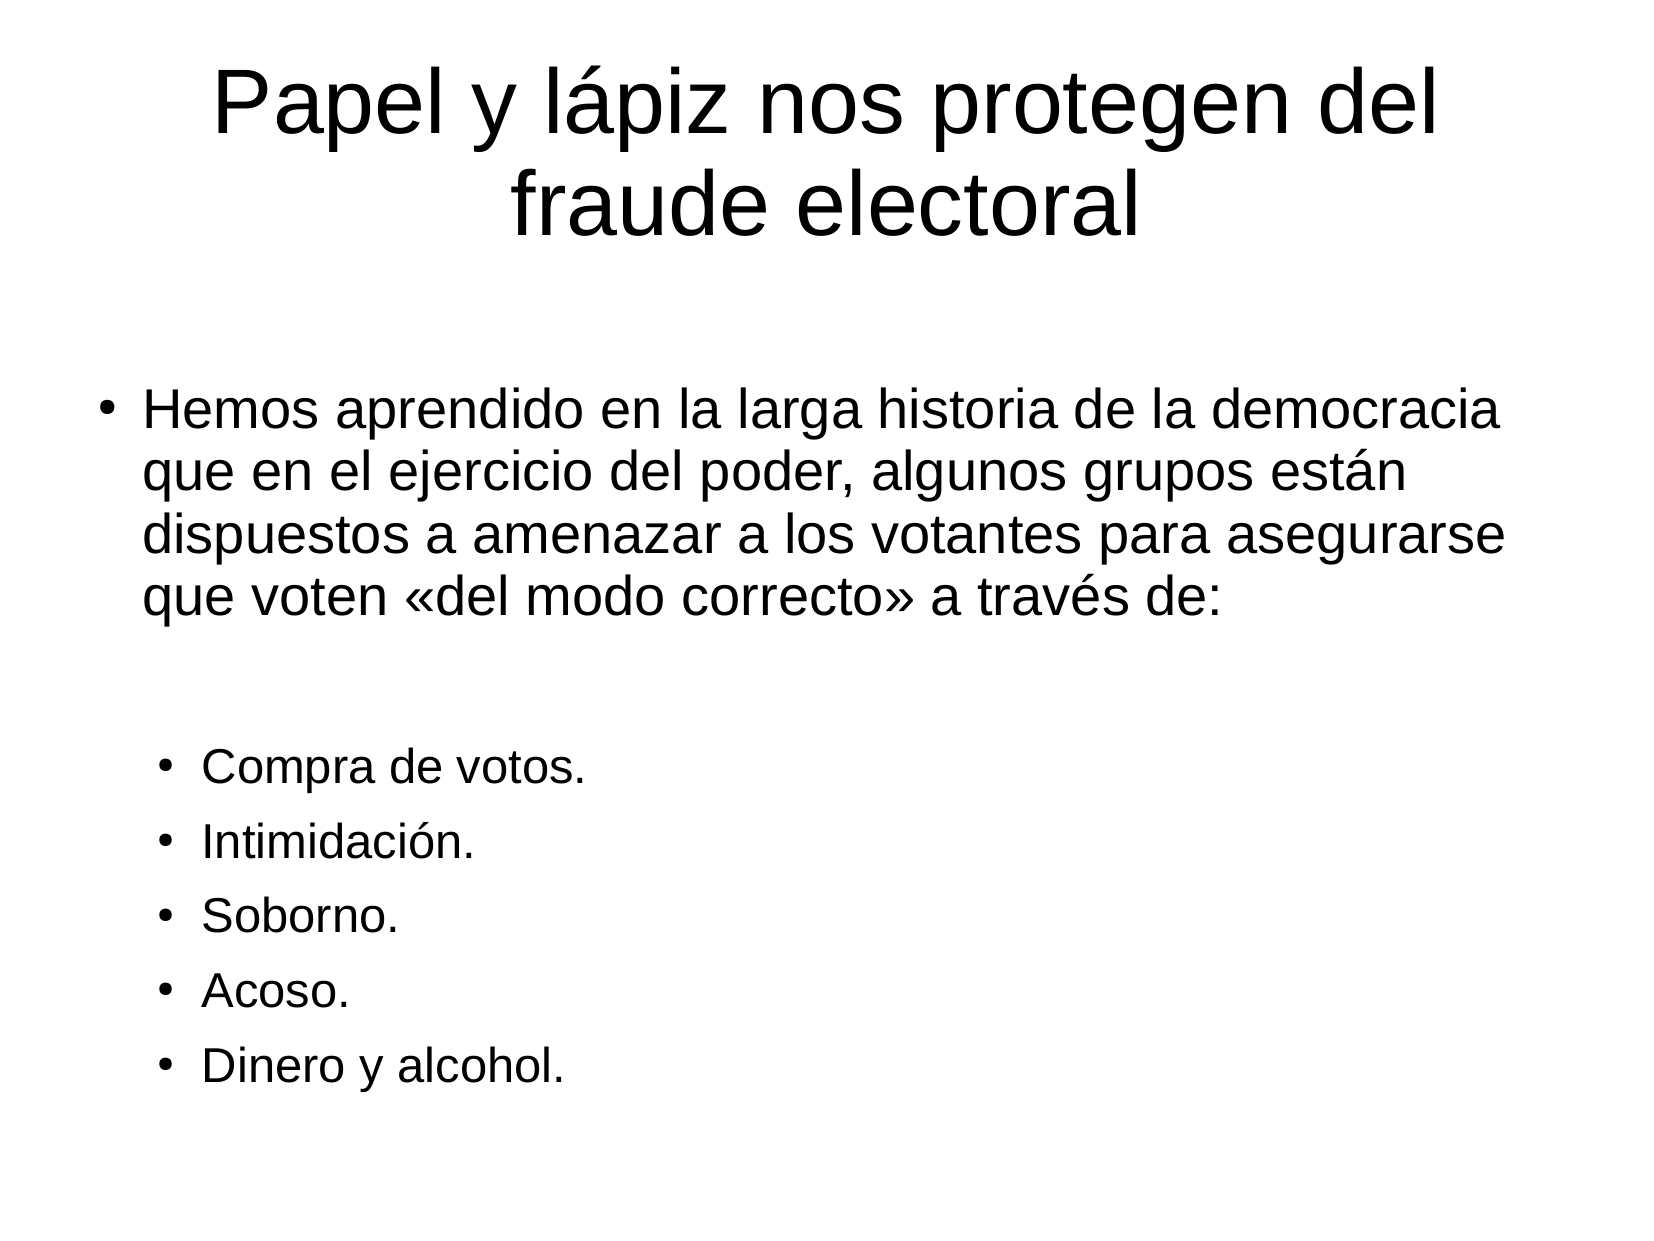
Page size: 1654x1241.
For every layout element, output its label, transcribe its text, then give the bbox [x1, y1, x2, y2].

title Papel y lápiz nos protegen del fraude electoral [82, 49, 1571, 257]
list Hemos aprendido en la larga historia de la democracia que en el ejercicio del poder, algunos grupos están dispuestos a amenazar a los votantes para asegurarse que voten «del modo correcto» a través de: Compra de votos. Intimidación. Soborno. Acoso. Dinero y alcohol. [82, 290, 1571, 1109]
